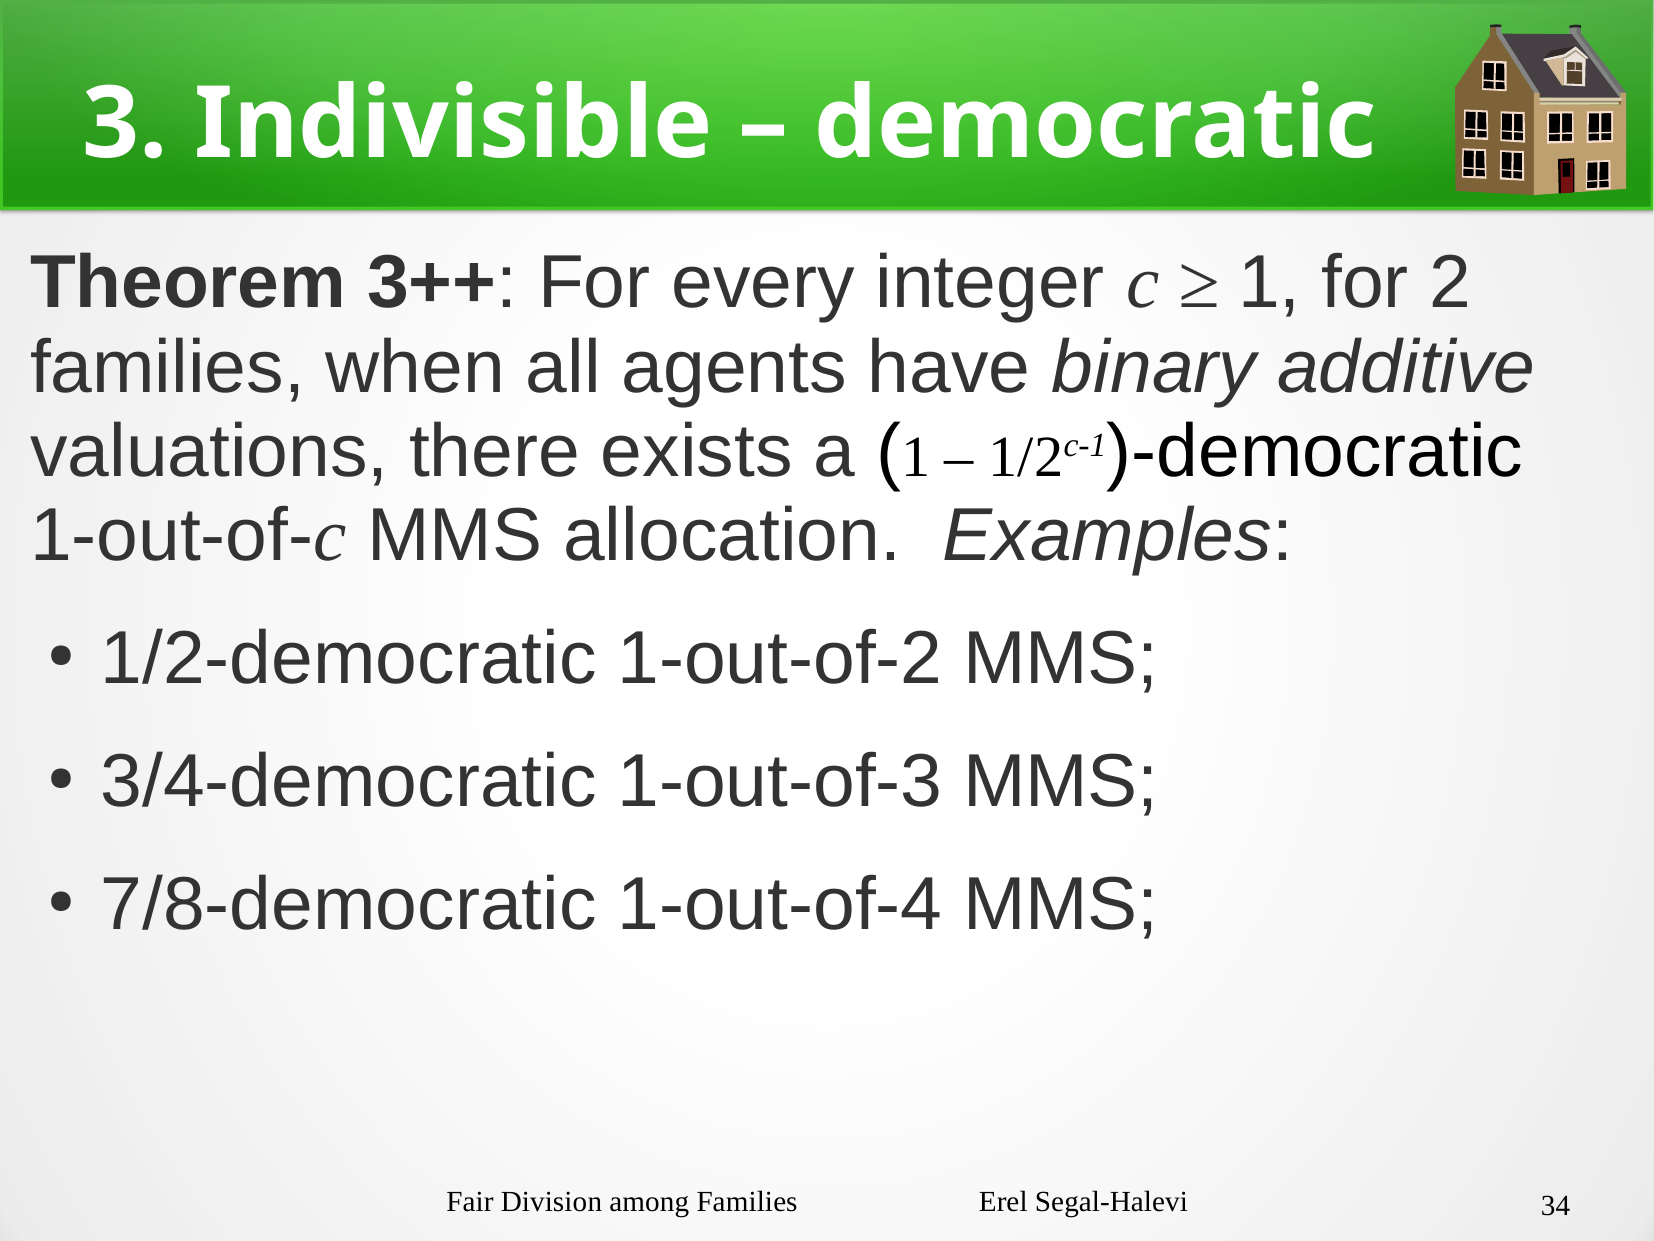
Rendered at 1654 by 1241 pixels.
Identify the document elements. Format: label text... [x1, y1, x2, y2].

list Theorem 3++: For every integer c ≥ 1, for 2 families, when all agents have binary additive valuations, there exists a (1 – 1/2c-1)-democratic 1-out-of-c MMS allocation. Examples: 1/2-democratic 1-out-of-2 MMS; 3/4-democratic 1-out-of-3 MMS; 7/8-democratic 1-out-of-4 MMS; [30, 240, 1636, 826]
picture [1455, 24, 1627, 196]
chart [805, 647, 924, 707]
title 3. Indivisible – democratic [82, 47, 1455, 189]
